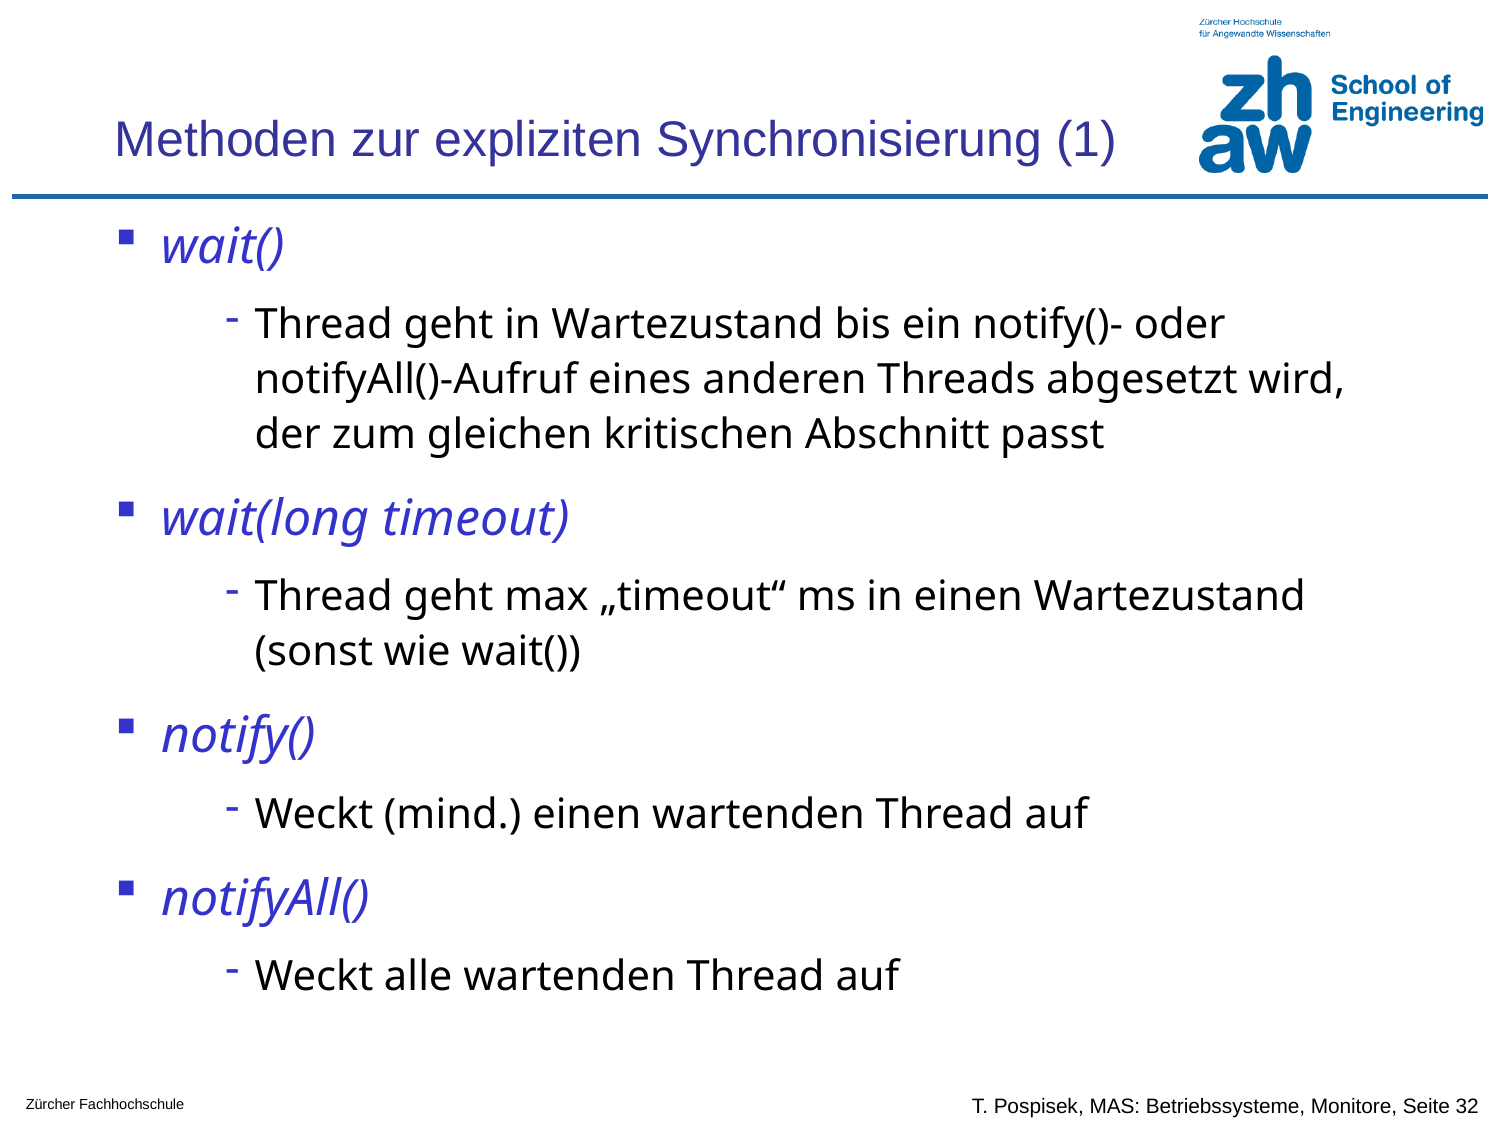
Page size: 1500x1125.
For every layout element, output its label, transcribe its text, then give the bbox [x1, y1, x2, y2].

text_box wait() Thread geht in Wartezustand bis ein notify()- oder notifyAll()-Aufruf eines anderen Threads abgesetzt wird, der zum gleichen kritischen Abschnitt passt wait(long timeout) Thread geht max „timeout“ ms in einen Wartezustand (sonst wie wait()) notify() Weckt (mind.) einen wartenden Thread auf notifyAll() Weckt alle wartenden Thread auf [99, 199, 1413, 1007]
title Methoden zur expliziten Synchronisierung (1) [99, 50, 1379, 163]
picture [1199, 19, 1483, 173]
